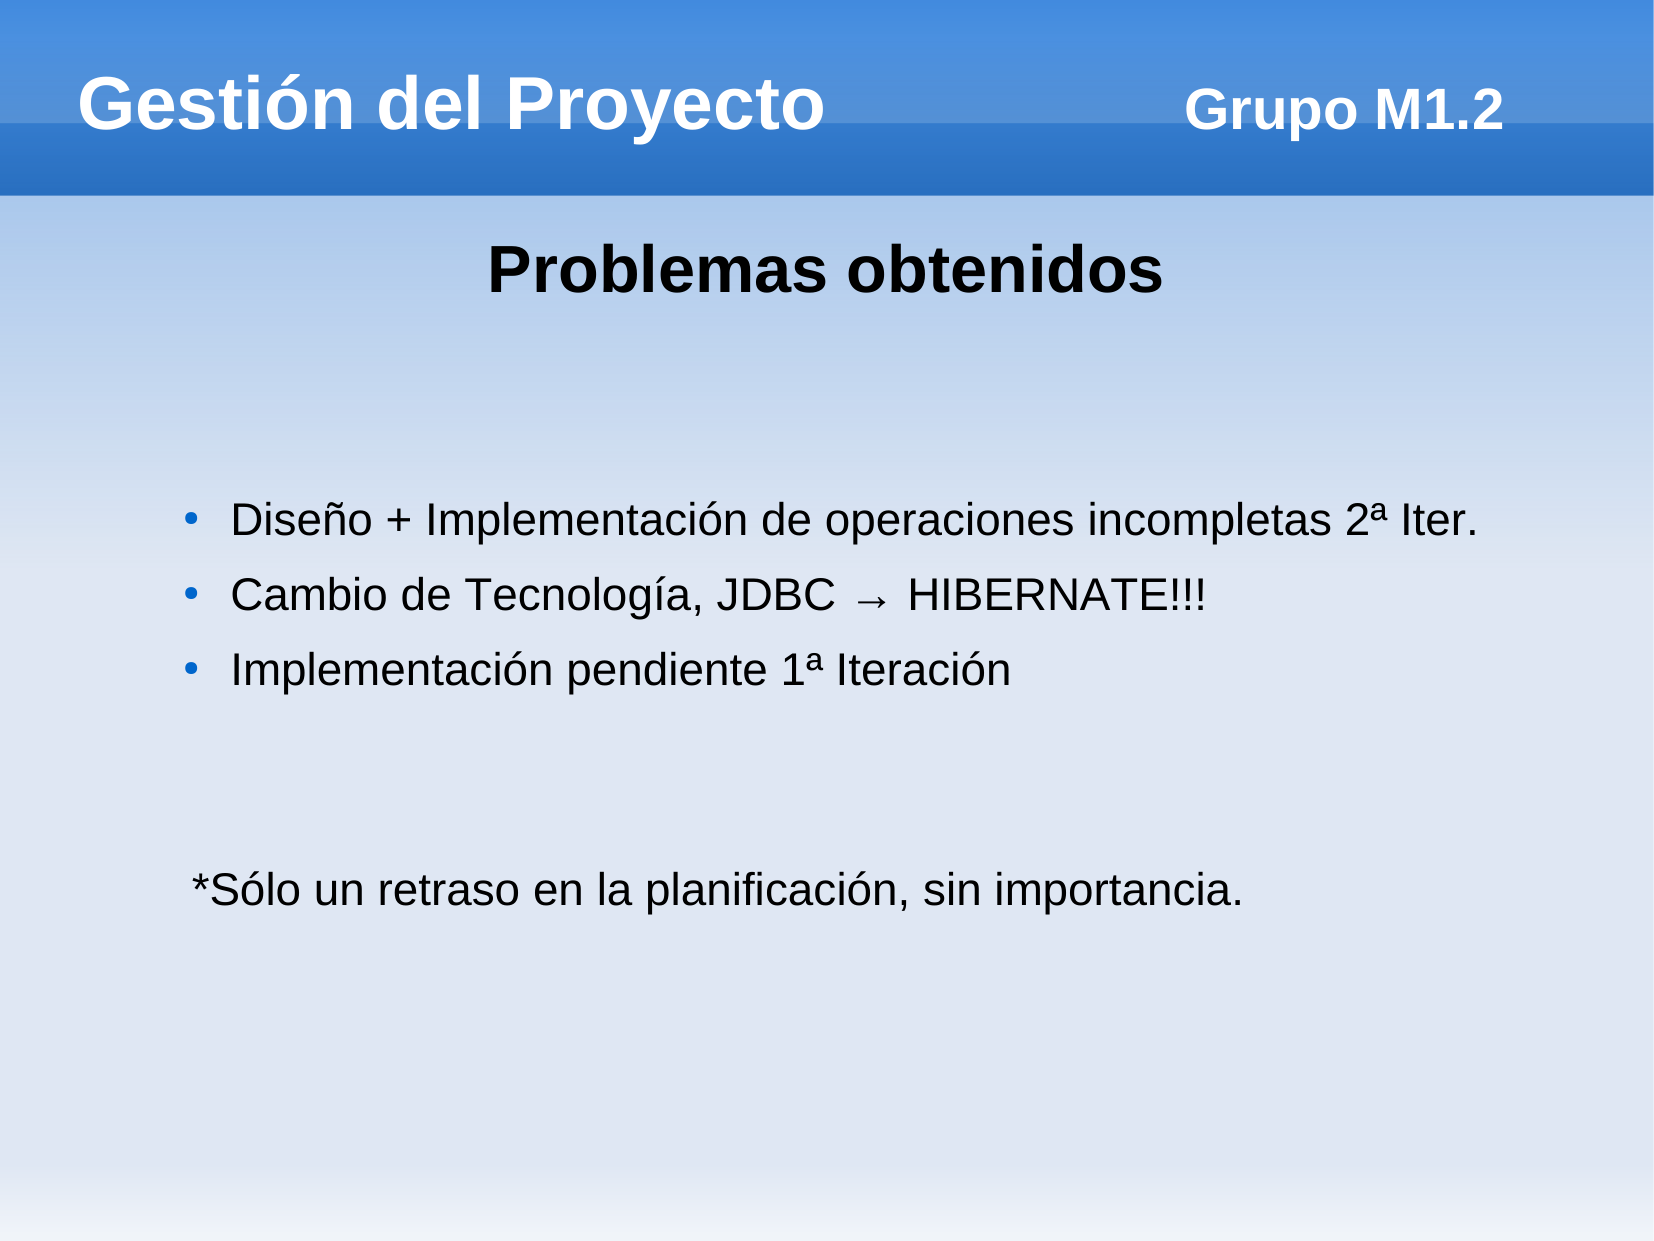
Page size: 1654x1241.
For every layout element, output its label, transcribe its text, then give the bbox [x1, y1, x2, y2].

picture [0, 0, 1654, 1241]
title Gestión del Proyecto Grupo M1.2 [77, 0, 1566, 208]
list Diseño + Implementación de operaciones incompletas 2ª Iter. Cambio de Tecnología, JDBC → HIBERNATE!!! Implementación pendiente 1ª Iteración [88, 413, 1571, 739]
text_box *Sólo un retraso en la planificación, sin importancia. [177, 856, 1329, 975]
text_box Problemas obtenidos [59, 224, 1595, 314]
